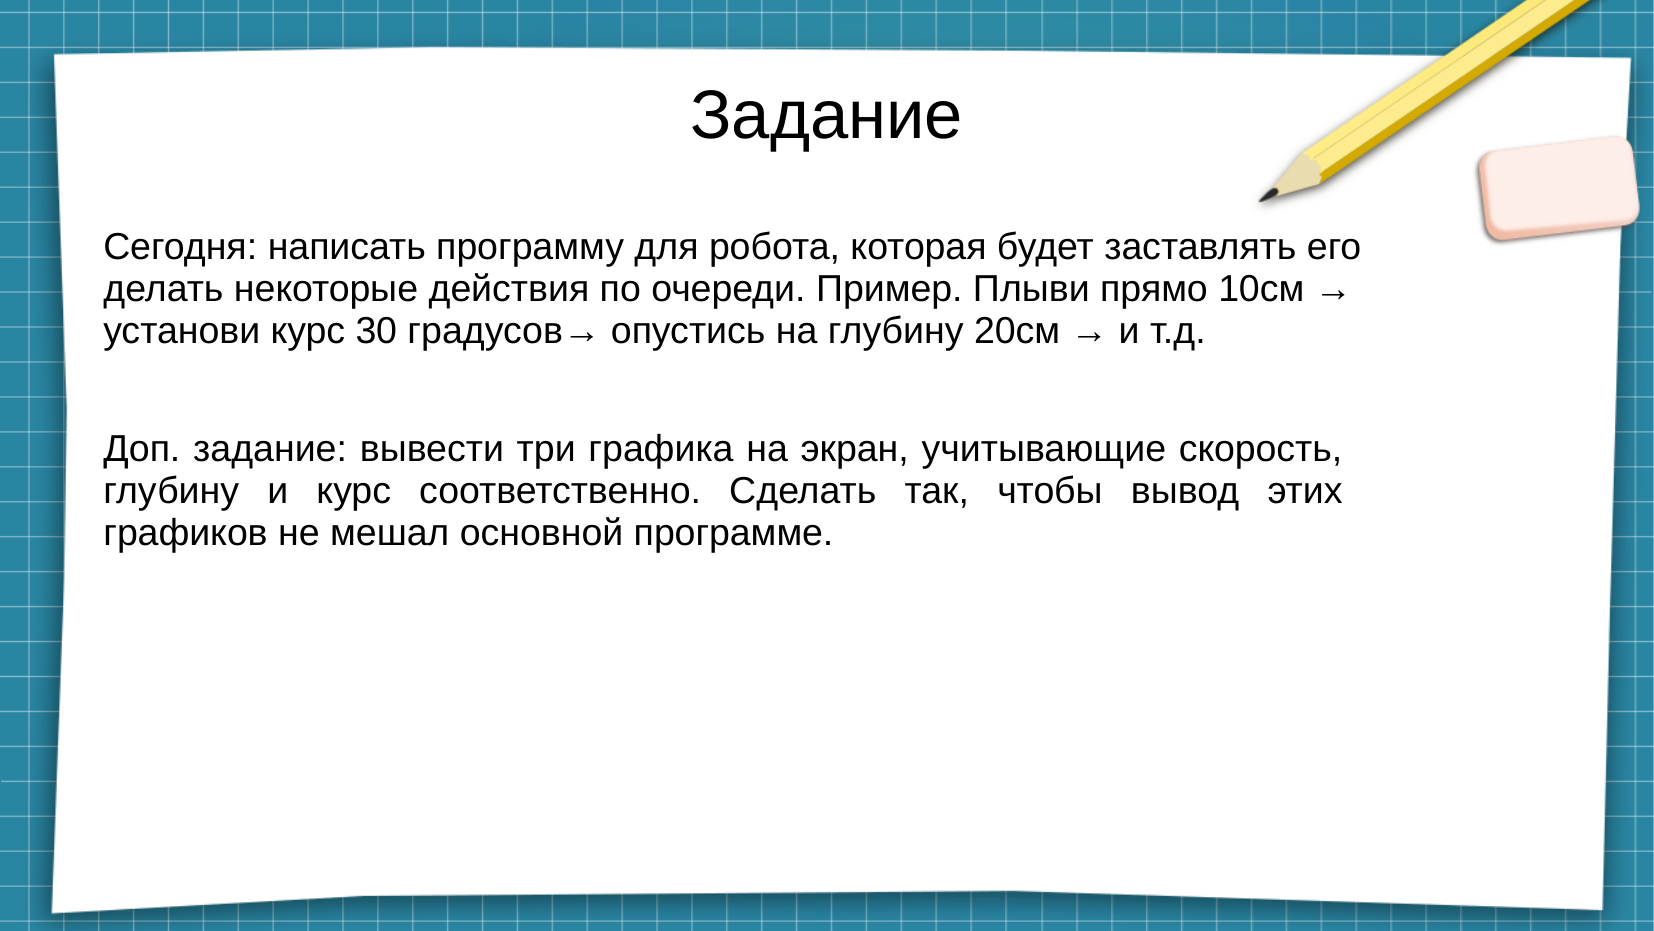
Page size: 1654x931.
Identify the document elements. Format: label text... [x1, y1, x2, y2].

text_box Доп. задание: вывести три графика на экран, учитывающие скорость, глубину и курс соответственно. Сделать так, чтобы вывод этих графиков не мешал основной программе. [88, 420, 1359, 562]
text_box Сегодня: написать программу для робота, которая будет заставлять его делать некоторые действия по очереди. Пример. Плыви прямо 10см → установи курс 30 градусов→ опустись на глубину 20см → и т.д. [88, 218, 1477, 401]
picture [0, 0, 1654, 931]
title Задание [82, 37, 1571, 193]
